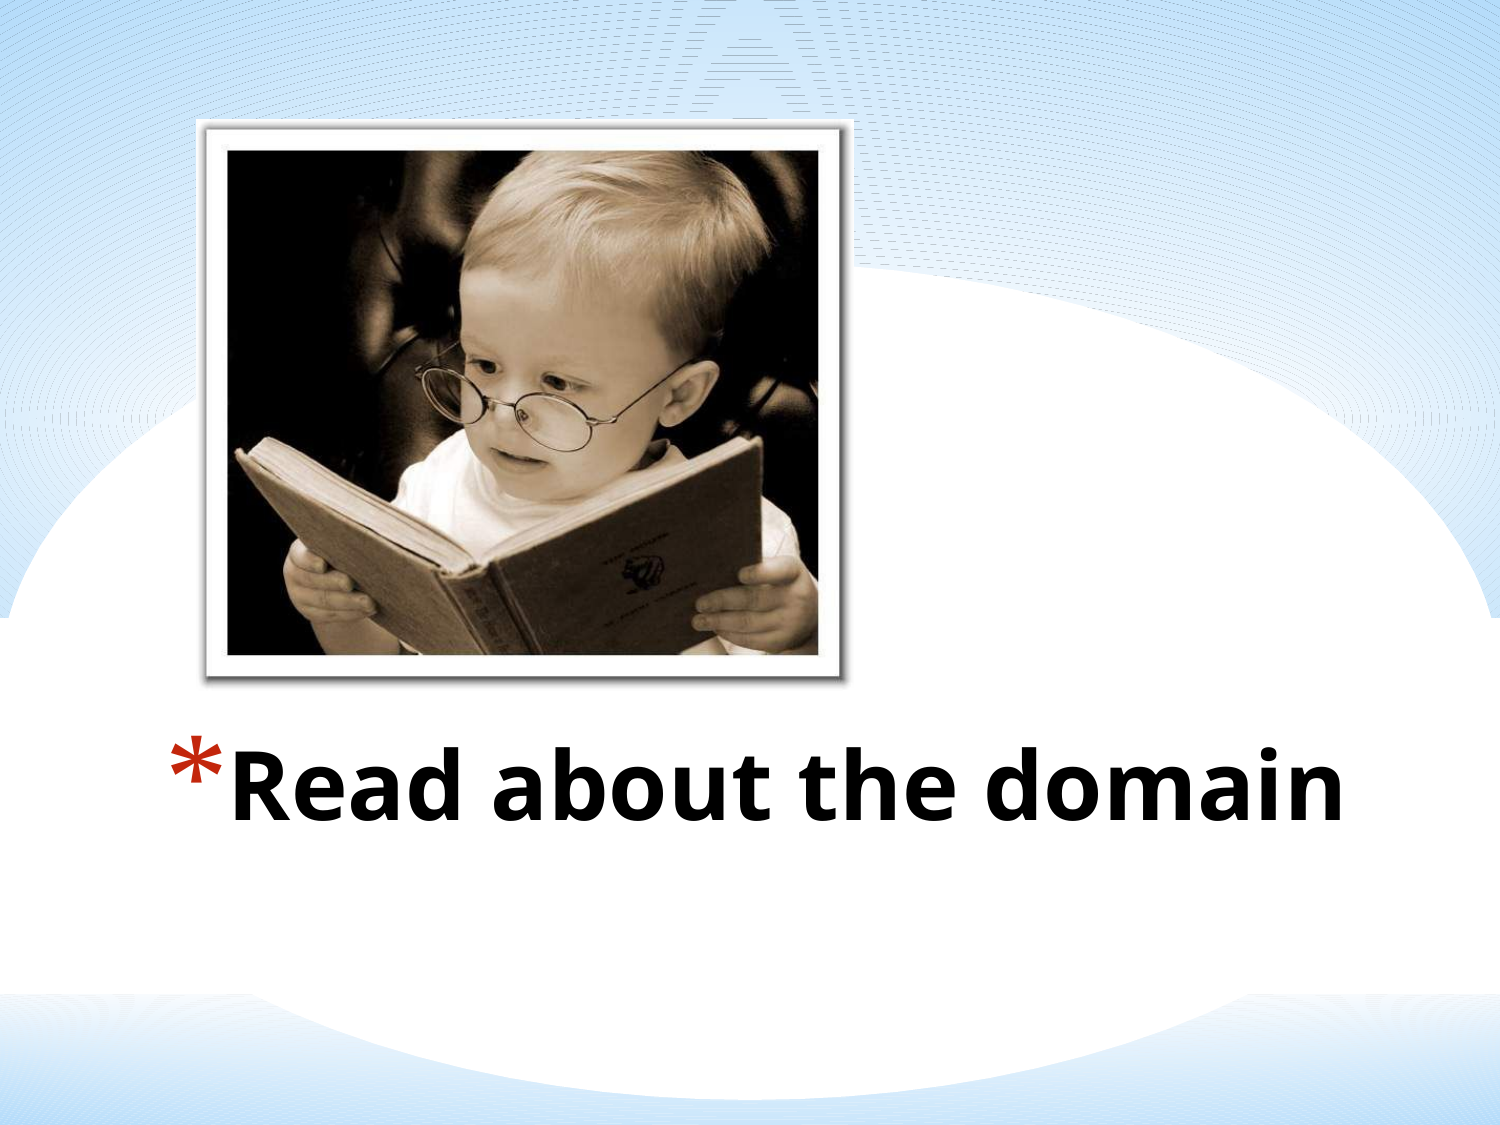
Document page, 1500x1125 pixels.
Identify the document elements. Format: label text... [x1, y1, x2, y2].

picture [0, 119, 1050, 691]
title Read about the domain [122, 717, 1363, 905]
